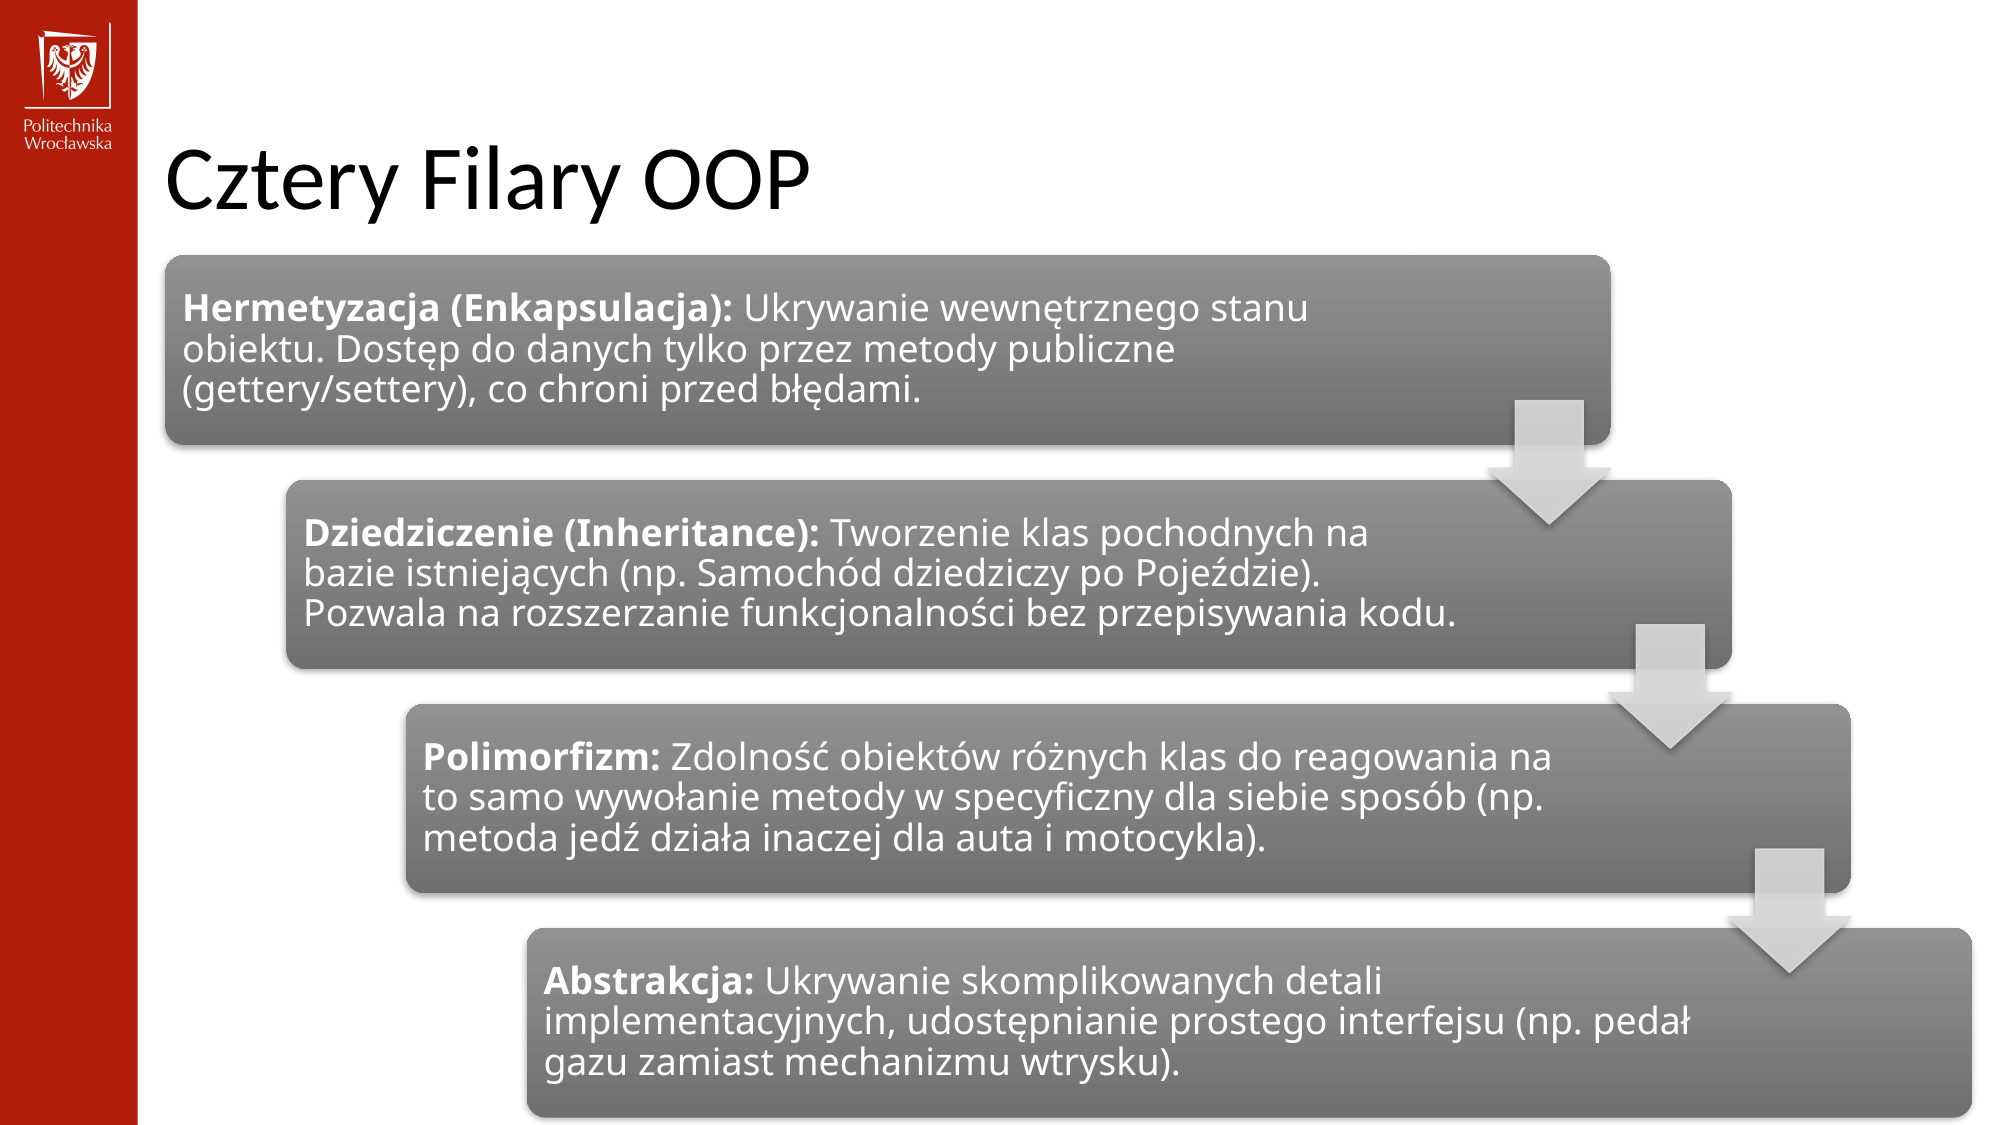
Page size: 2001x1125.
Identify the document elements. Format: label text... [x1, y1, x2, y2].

text_box Abstrakcja: Ukrywanie skomplikowanych detali implementacyjnych, udostępnianie prostego interfejsu (np. pedał gazu zamiast mechanizmu wtrysku). [526, 927, 1973, 1118]
text_box Dziedziczenie (Inheritance): Tworzenie klas pochodnych na bazie istniejących (np. Samochód dziedziczy po Pojeździe). Pozwala na rozszerzanie funkcjonalności bez przepisywania kodu. [286, 479, 1733, 670]
text_box [1608, 624, 1733, 749]
text_box Hermetyzacja (Enkapsulacja): Ukrywanie wewnętrznego stanu obiektu. Dostęp do danych tylko przez metody publiczne (gettery/settery), co chroni przed błędami. [165, 255, 1611, 445]
text_box [1728, 849, 1852, 973]
list Cztery Filary OOP [165, 101, 1978, 244]
text_box Polimorfizm: Zdolność obiektów różnych klas do reagowania na to samo wywołanie metody w specyficzny dla siebie sposób (np. metoda jedź działa inaczej dla auta i motocykla). [405, 703, 1852, 894]
picture [24, 22, 112, 149]
text_box [1487, 400, 1611, 524]
